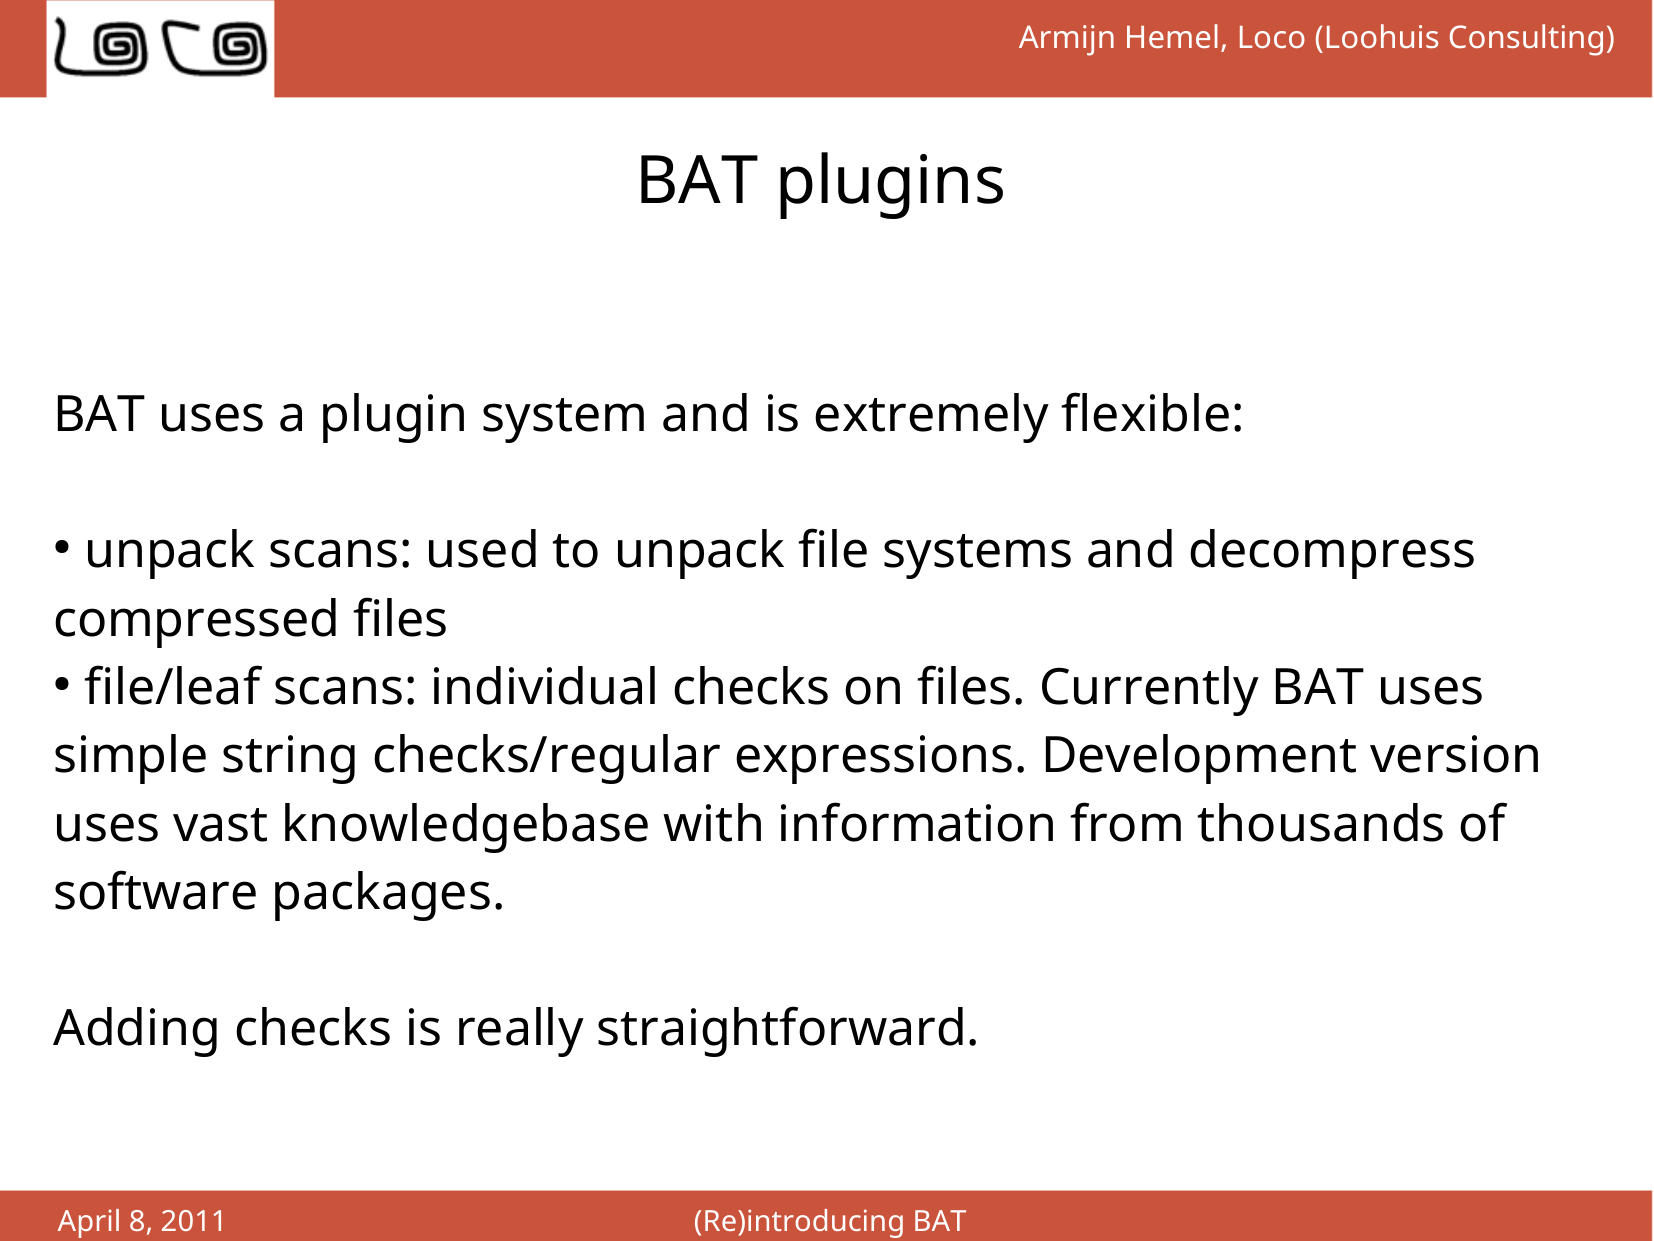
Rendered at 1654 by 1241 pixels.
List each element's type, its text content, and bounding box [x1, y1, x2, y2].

subtitle BAT uses a plugin system and is extremely flexible: unpack scans: used to unpack file systems and decompress compressed files file/leaf scans: individual checks on files. Currently BAT uses simple string checks/regular expressions. Development version uses vast knowledgebase with information from thousands of software packages. Adding checks is really straightforward. [53, 265, 1595, 1173]
title BAT plugins [47, 125, 1595, 229]
picture [0, 0, 1654, 1241]
